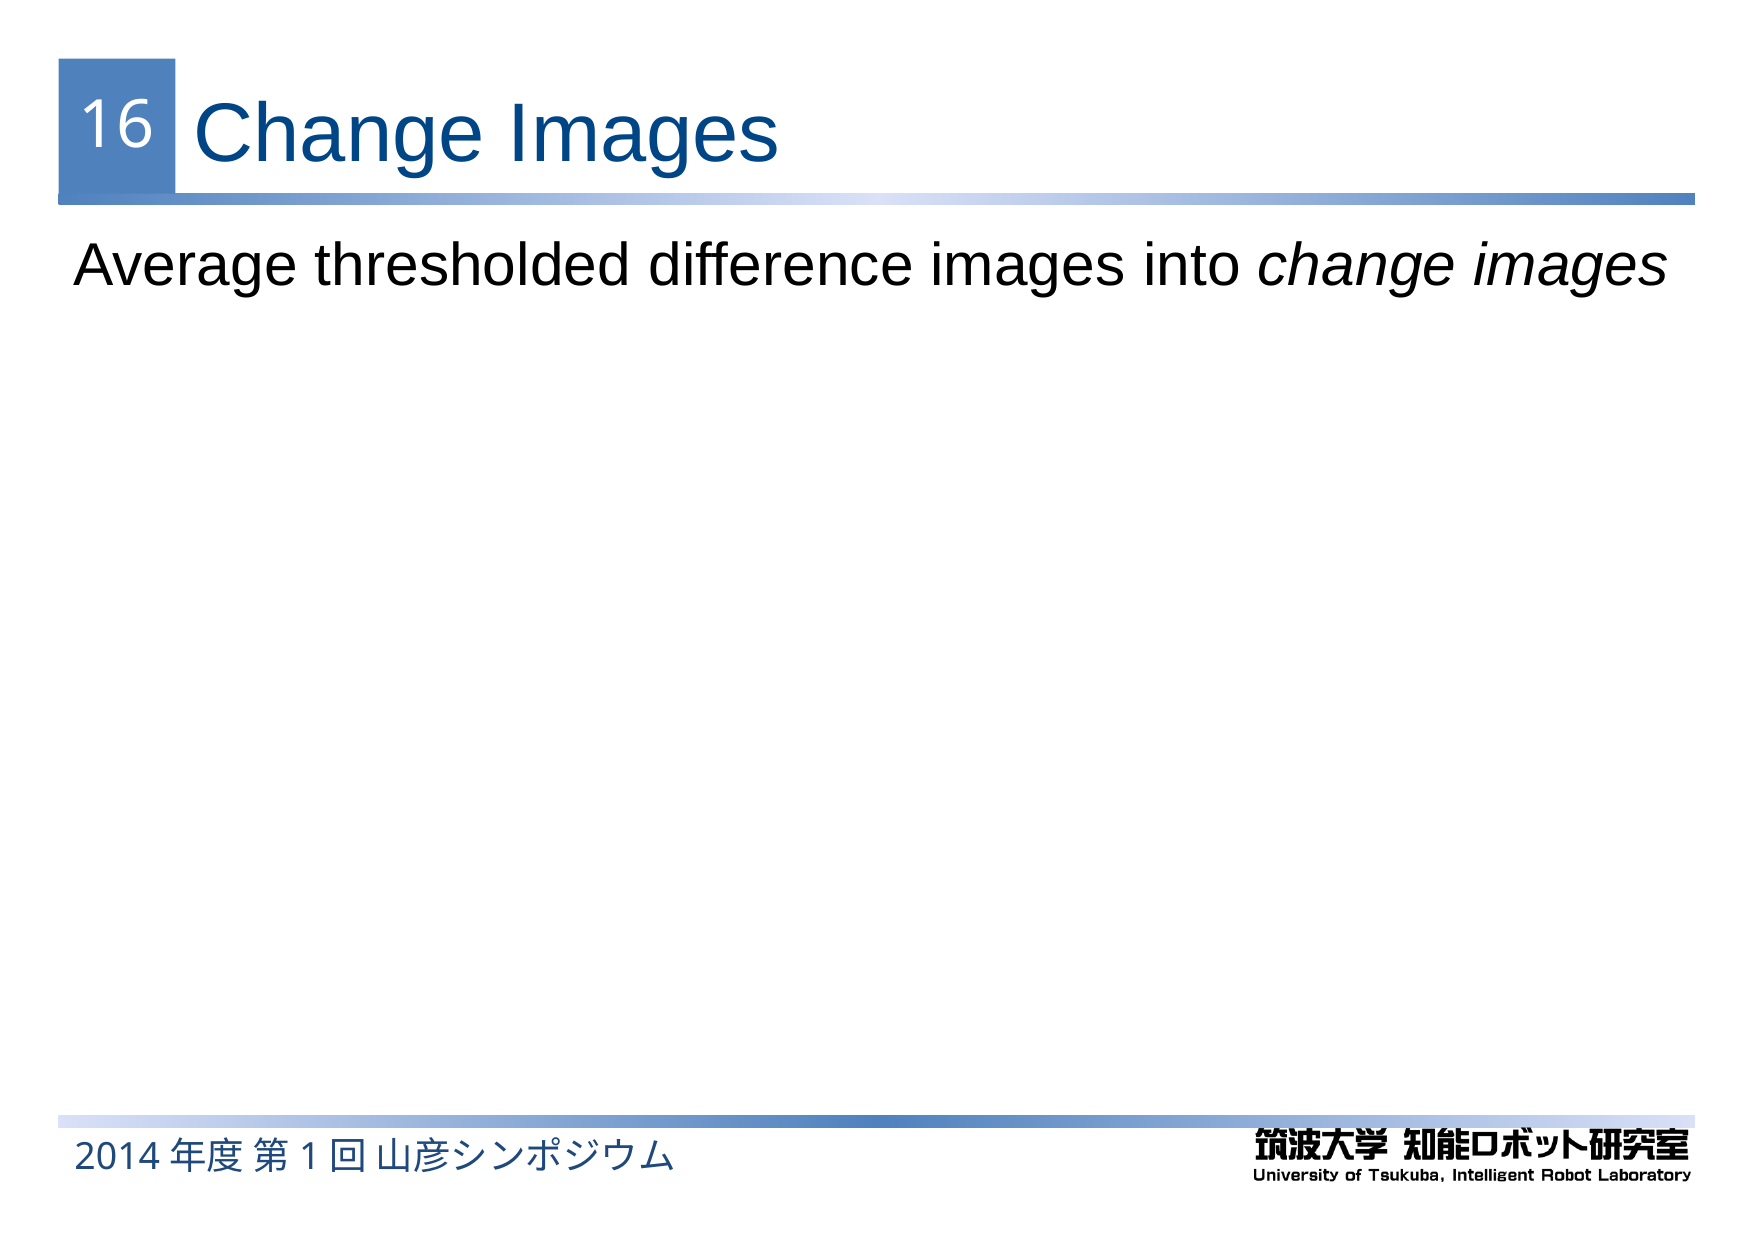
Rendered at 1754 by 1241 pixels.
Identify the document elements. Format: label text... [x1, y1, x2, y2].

title Change Images [193, 61, 1651, 205]
text_box Average thresholded difference images into change images [58, 223, 1696, 307]
picture [1252, 1127, 1691, 1182]
